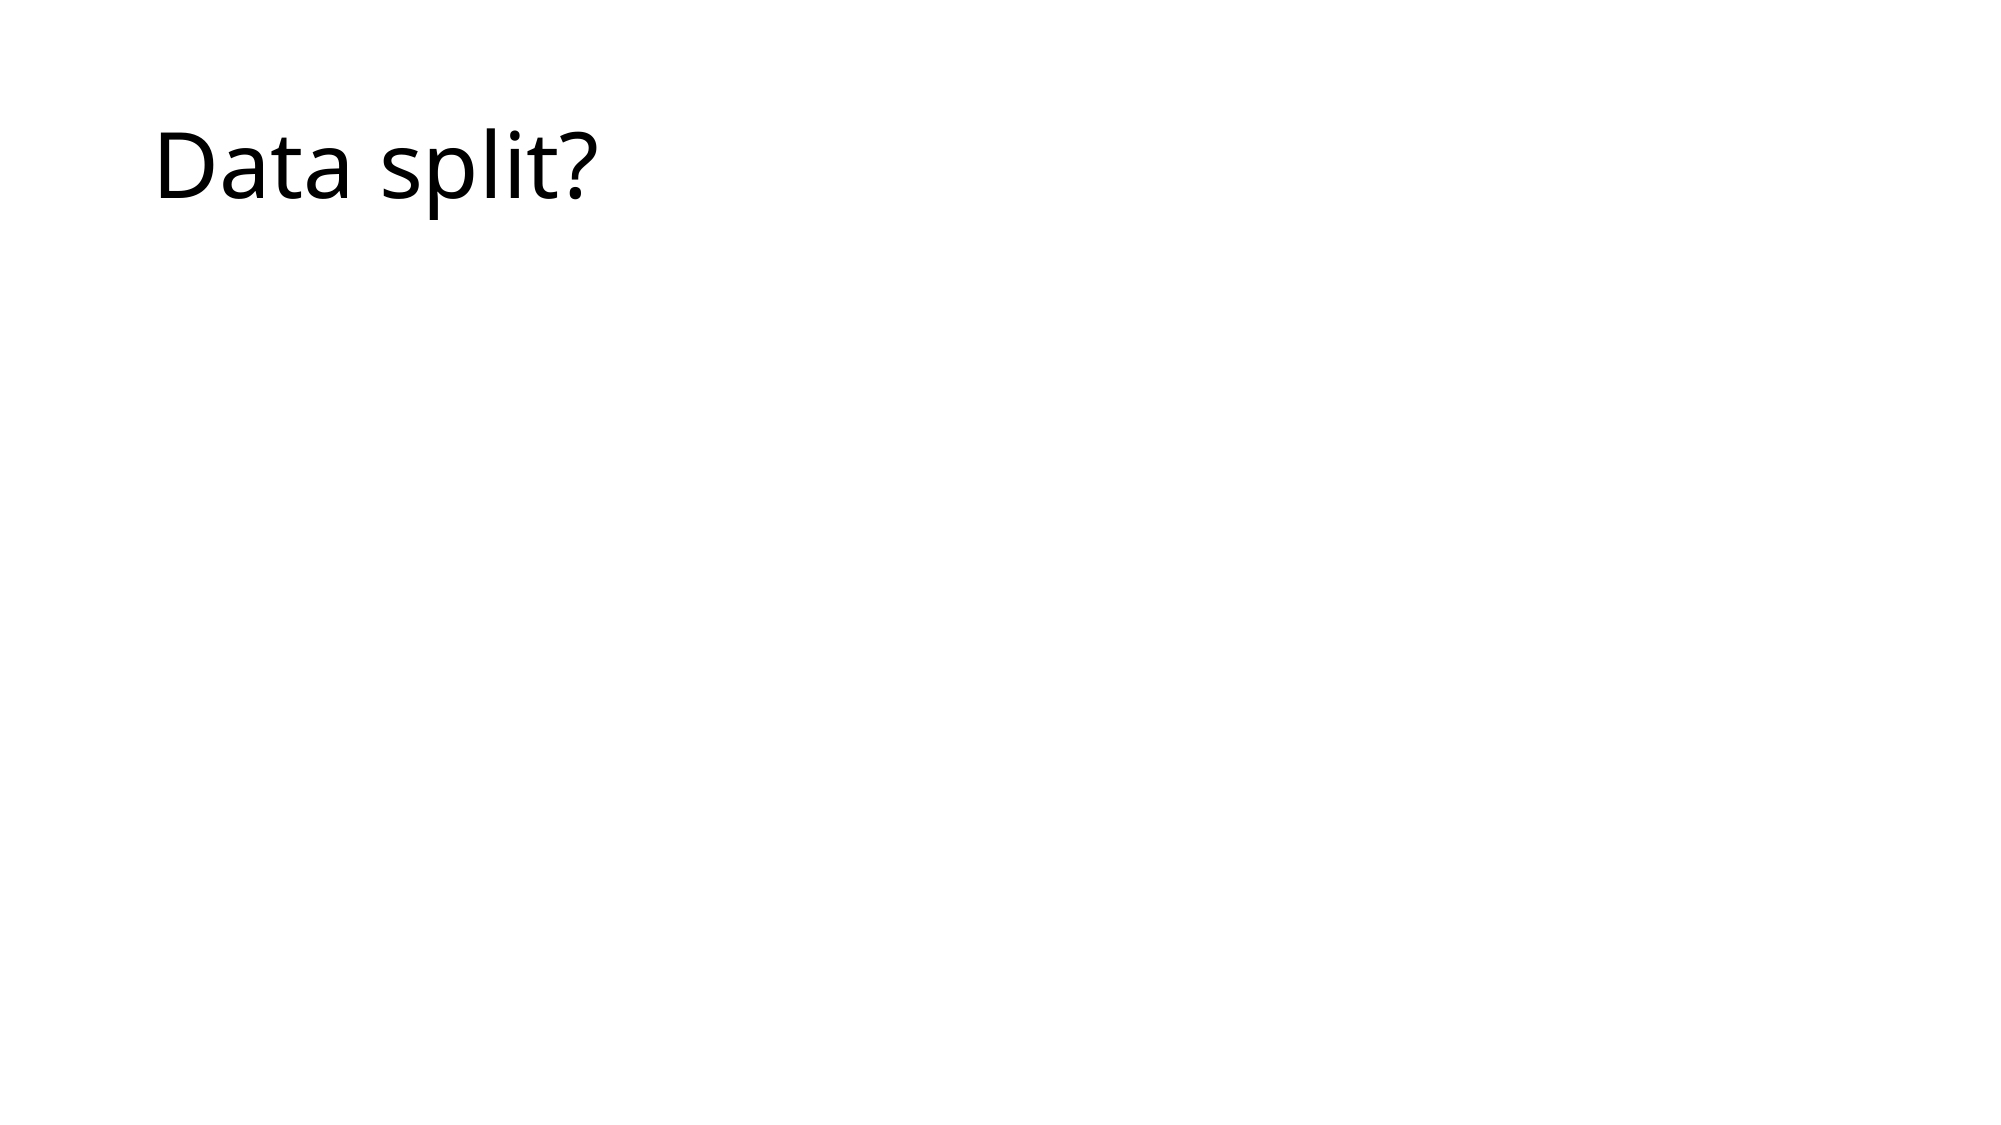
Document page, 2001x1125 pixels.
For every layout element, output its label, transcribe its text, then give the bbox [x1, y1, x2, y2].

title Data split? [137, 59, 1863, 278]
